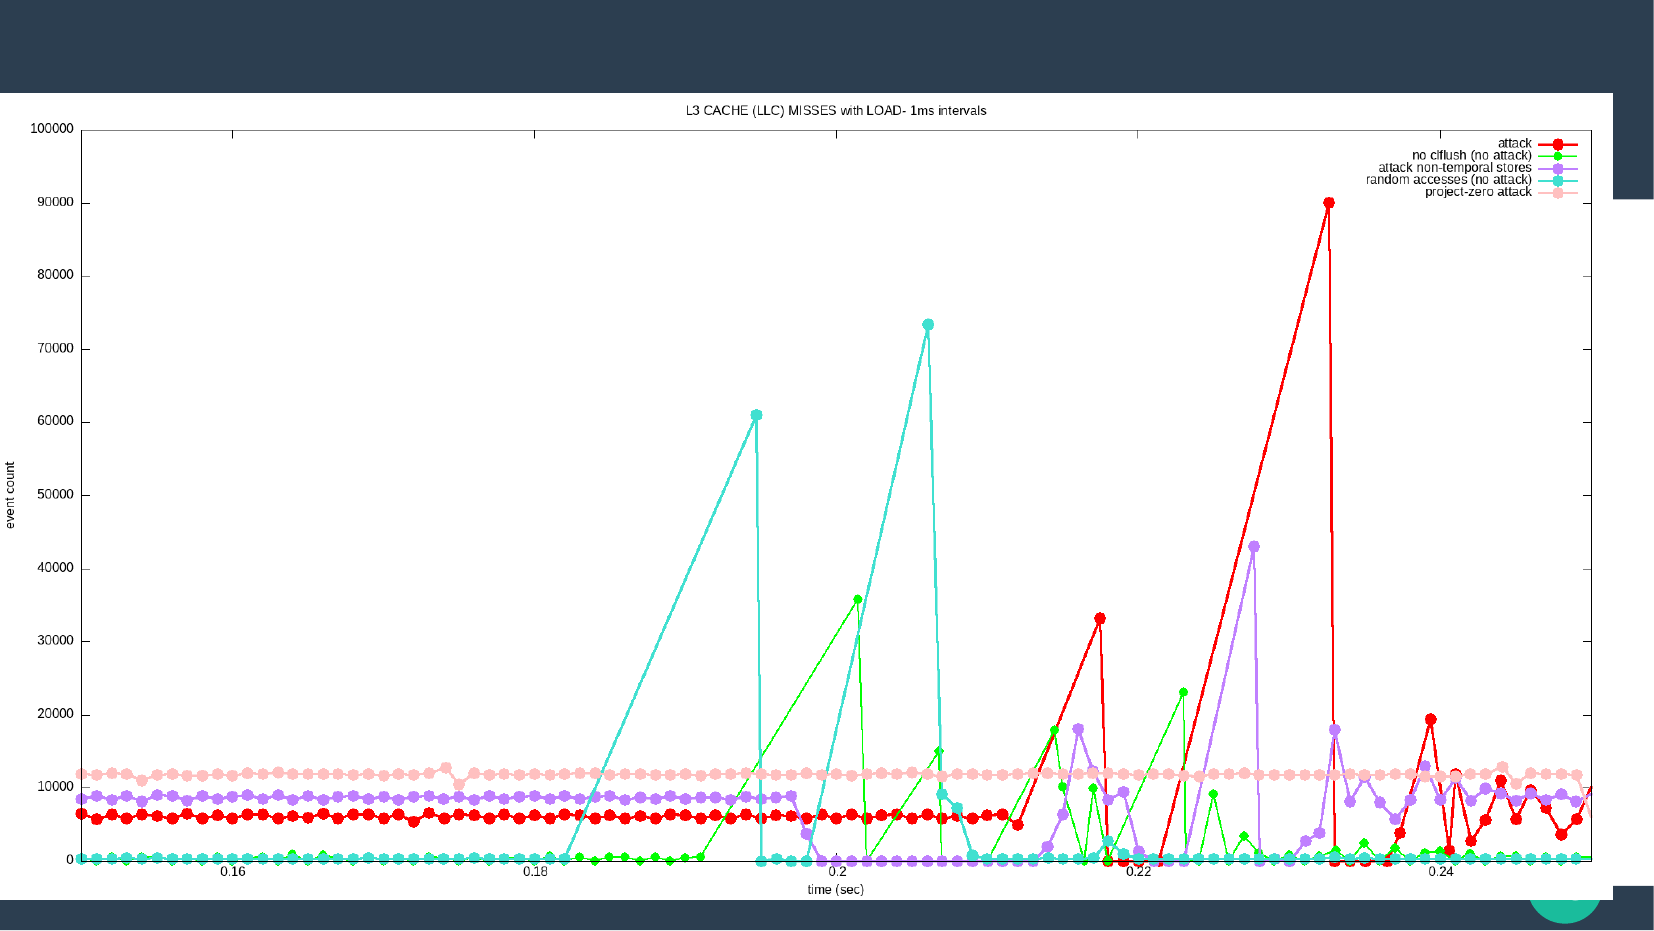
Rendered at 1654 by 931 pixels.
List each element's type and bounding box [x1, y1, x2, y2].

picture [0, 93, 1613, 901]
